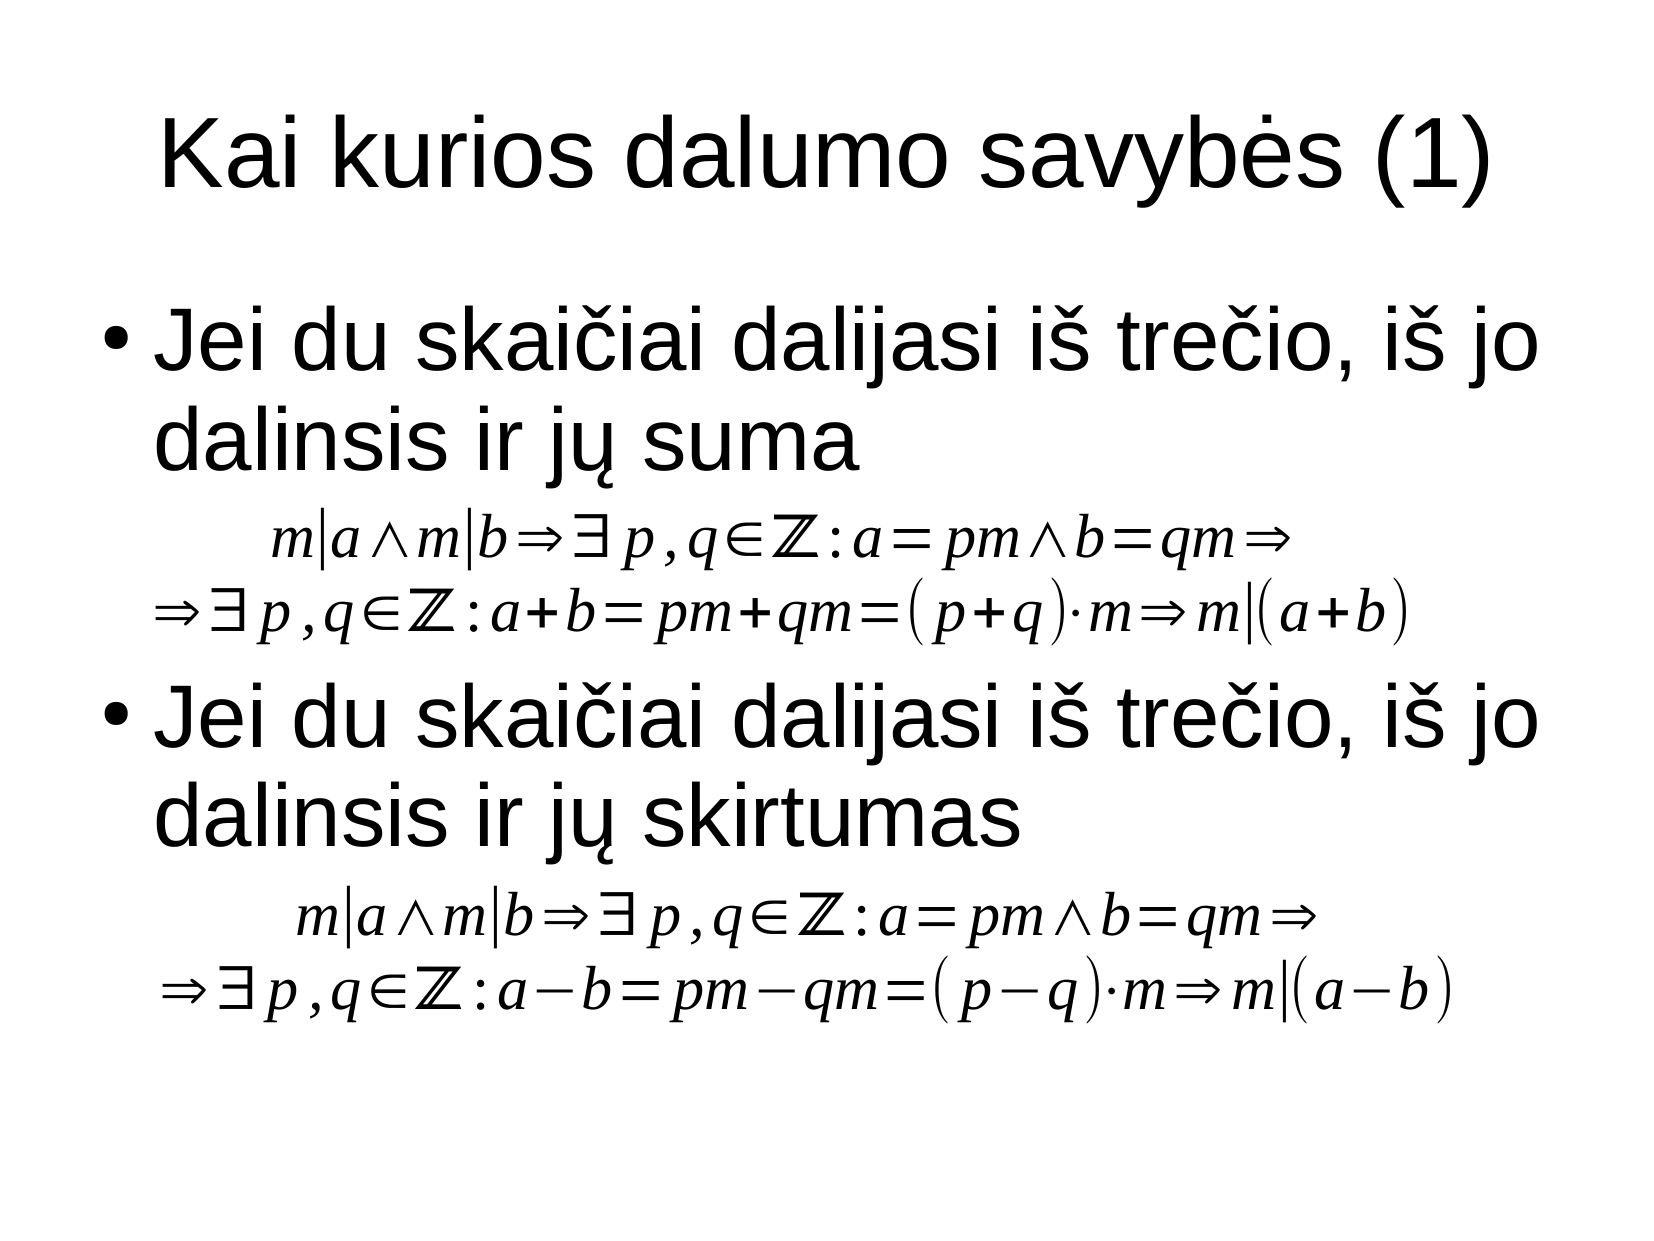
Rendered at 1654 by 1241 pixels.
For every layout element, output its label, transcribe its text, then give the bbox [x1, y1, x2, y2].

list Jei du skaičiai dalijasi iš trečio, iš jo dalinsis ir jų suma Jei du skaičiai dalijasi iš trečio, iš jo dalinsis ir jų skirtumas [82, 290, 1571, 1010]
chart [153, 879, 1462, 1028]
chart [146, 501, 1418, 650]
title Kai kurios dalumo savybės (1) [82, 49, 1571, 257]
